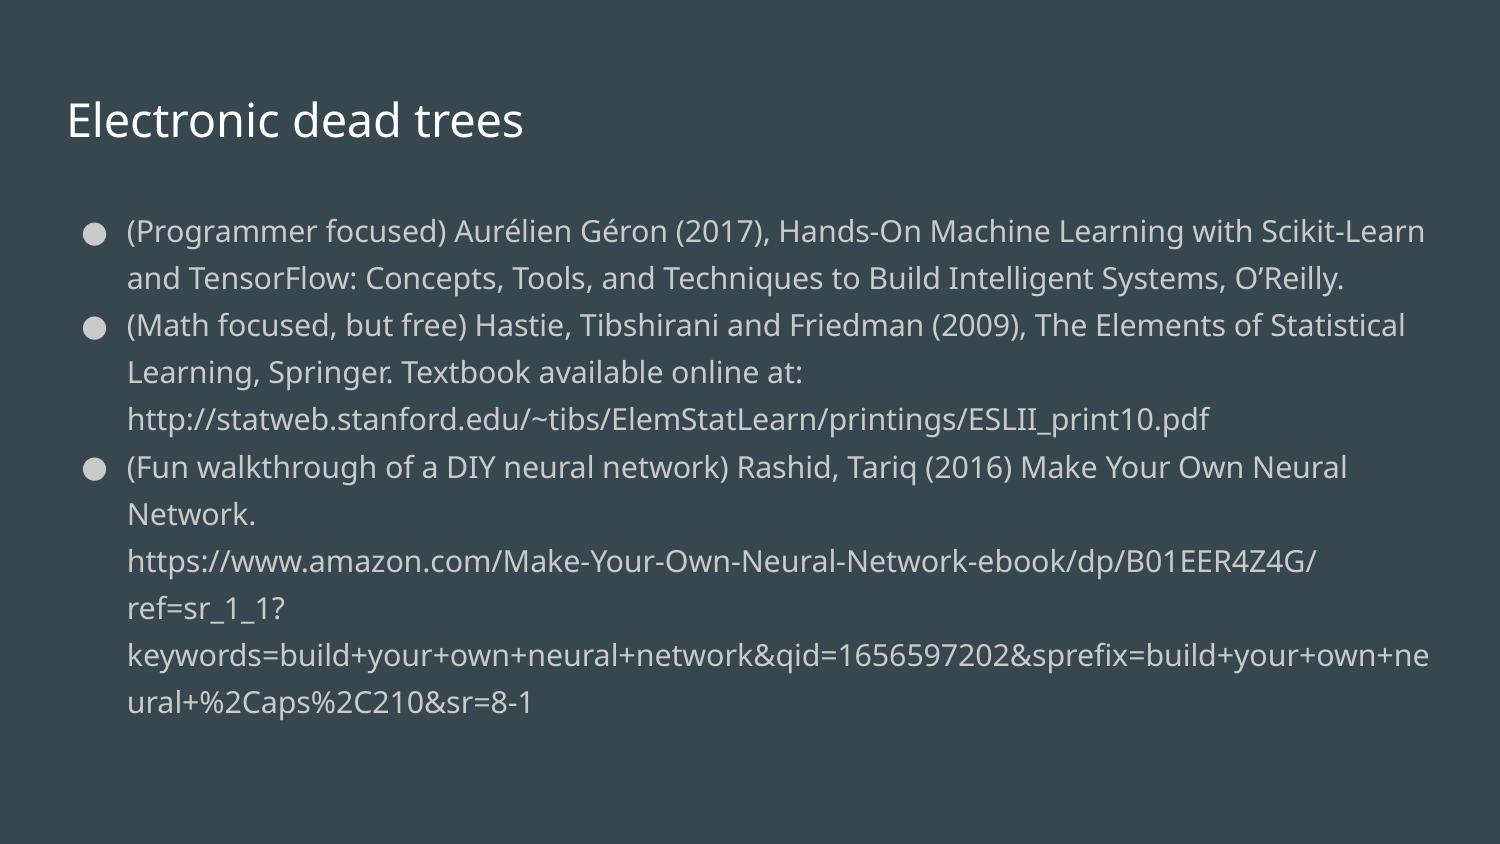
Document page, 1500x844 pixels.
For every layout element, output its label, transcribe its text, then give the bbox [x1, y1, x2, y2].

title Electronic dead trees [51, 72, 1449, 167]
list (Programmer focused) Aurélien Géron (2017), Hands-On Machine Learning with Scikit-Learn and TensorFlow: Concepts, Tools, and Techniques to Build Intelligent Systems, O’Reilly. (Math focused, but free) Hastie, Tibshirani and Friedman (2009), The Elements of Statistical Learning, Springer. Textbook available online at: http://statweb.stanford.edu/~tibs/ElemStatLearn/printings/ESLII_print10.pdf (Fun walkthrough of a DIY neural network) Rashid, Tariq (2016) Make Your Own Neural Network. https://www.amazon.com/Make-Your-Own-Neural-Network-ebook/dp/B01EER4Z4G/ref=sr_1_1?keywords=build+your+own+neural+network&qid=1656597202&sprefix=build+your+own+neural+%2Caps%2C210&sr=8-1 [51, 189, 1449, 750]
